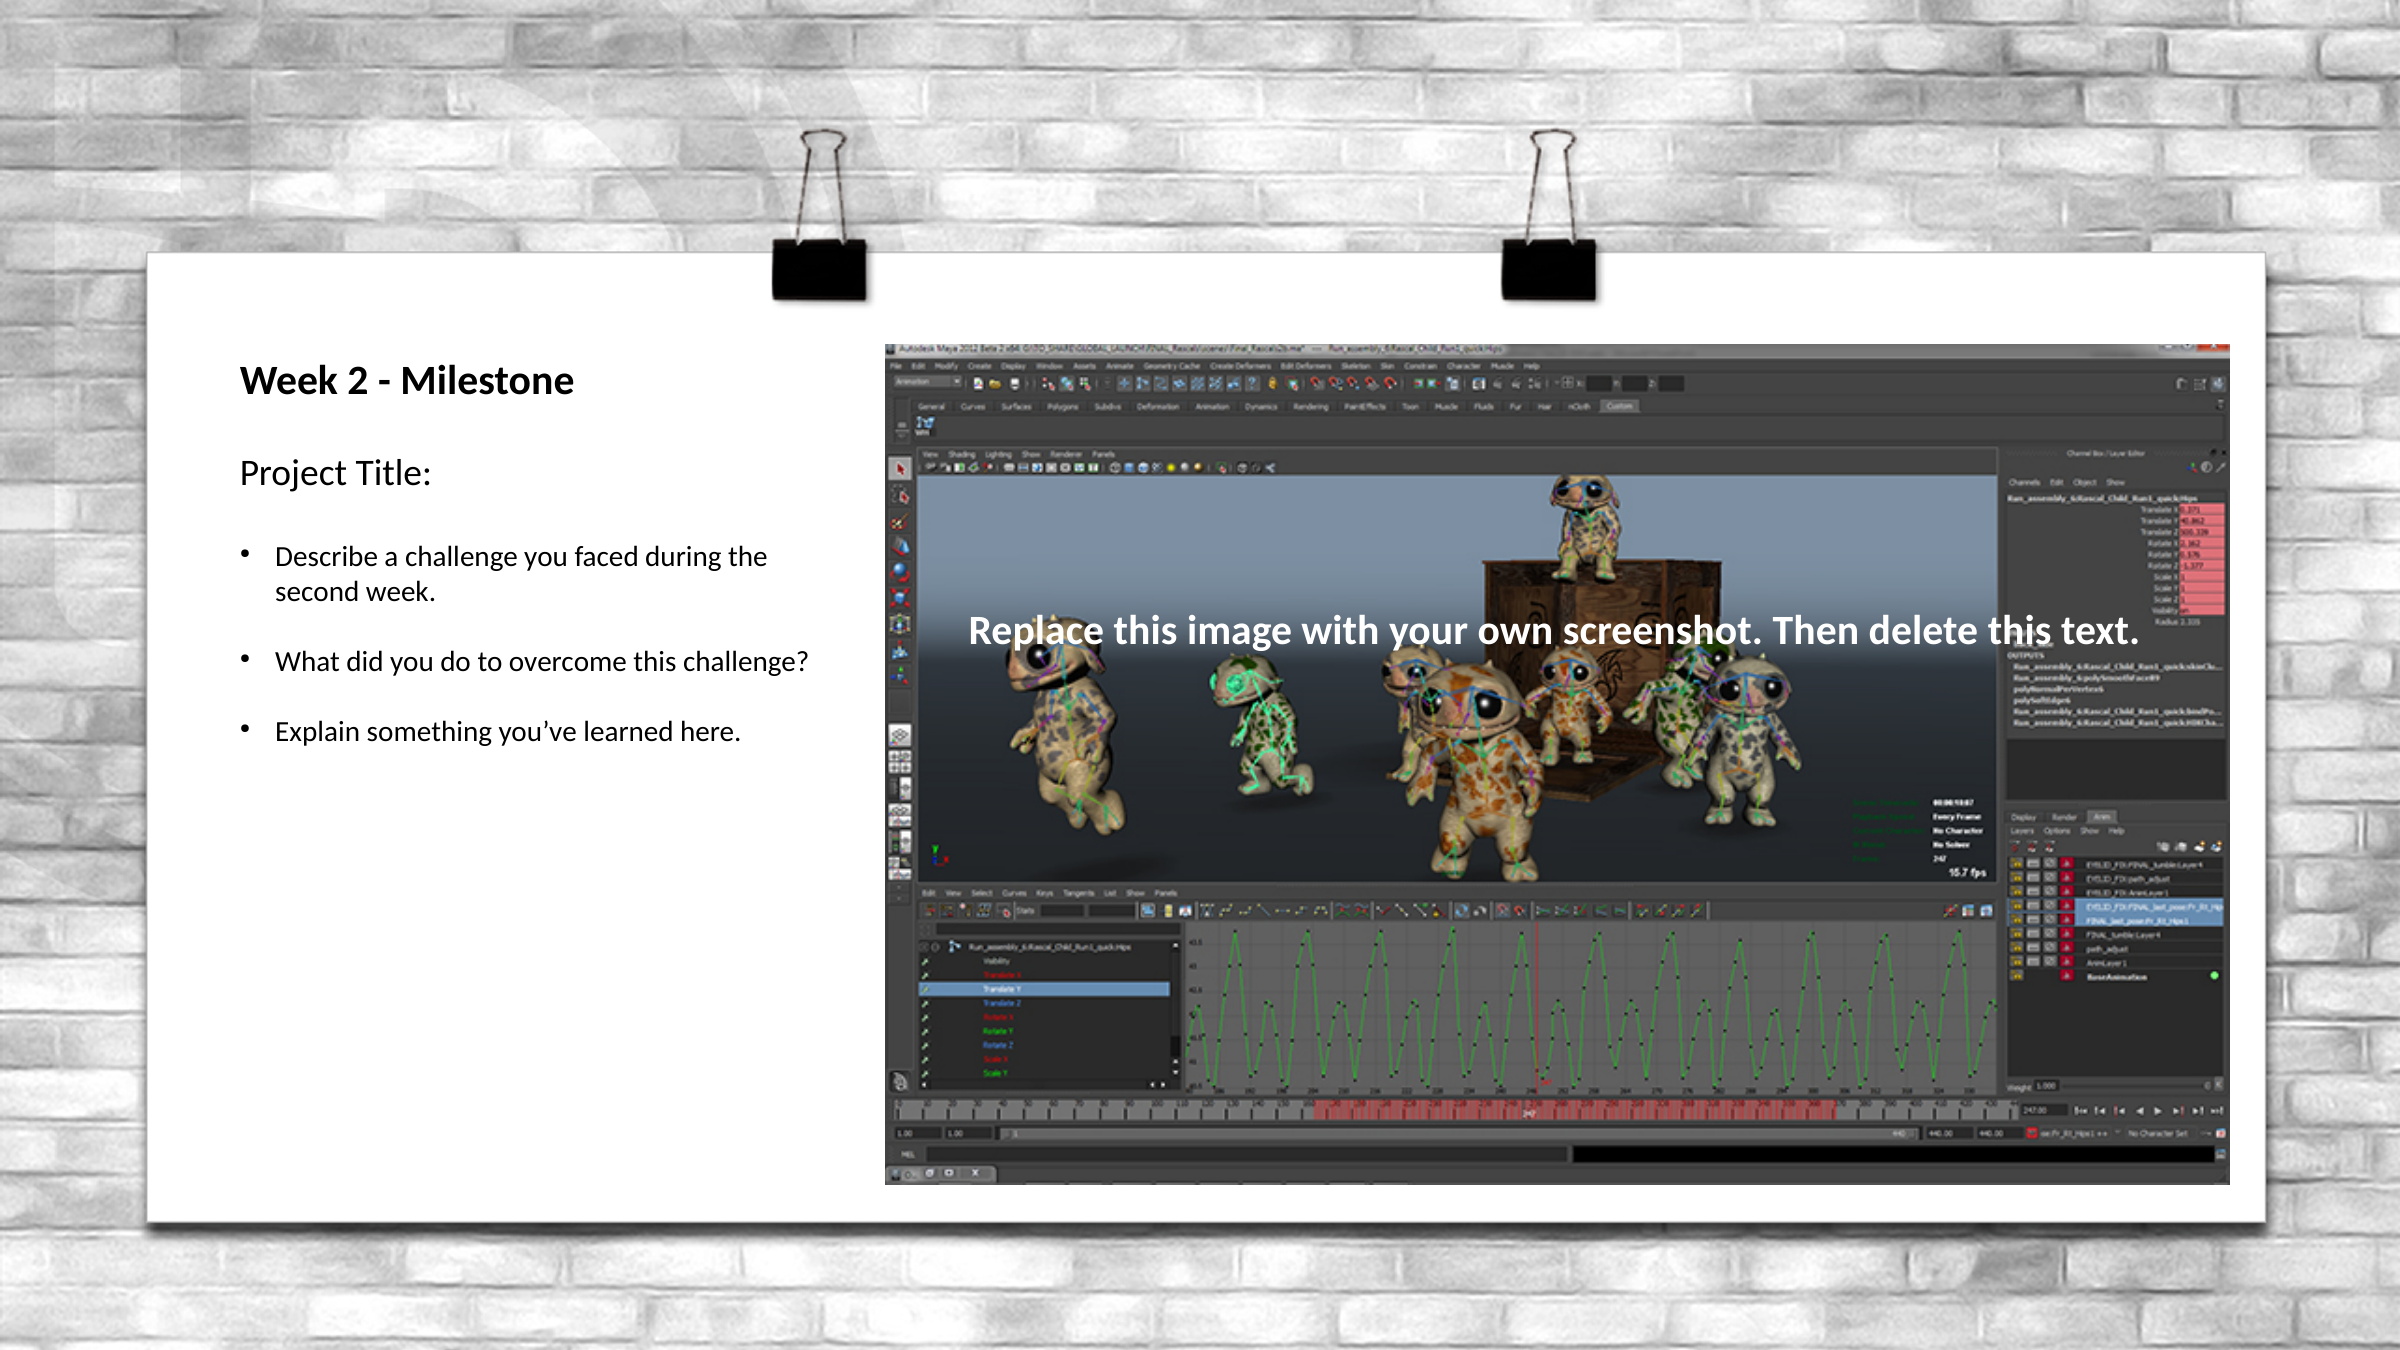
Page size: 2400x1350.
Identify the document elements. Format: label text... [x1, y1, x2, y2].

text_box Replace this image with your own screenshot. Then delete this text. [905, 595, 2205, 661]
text_box Week 2 - Milestone Project Title: Describe a challenge you faced during the second week. What did you do to overcome this challenge? Explain something you’ve learned here. [224, 345, 835, 790]
picture [0, 0, 2400, 1350]
